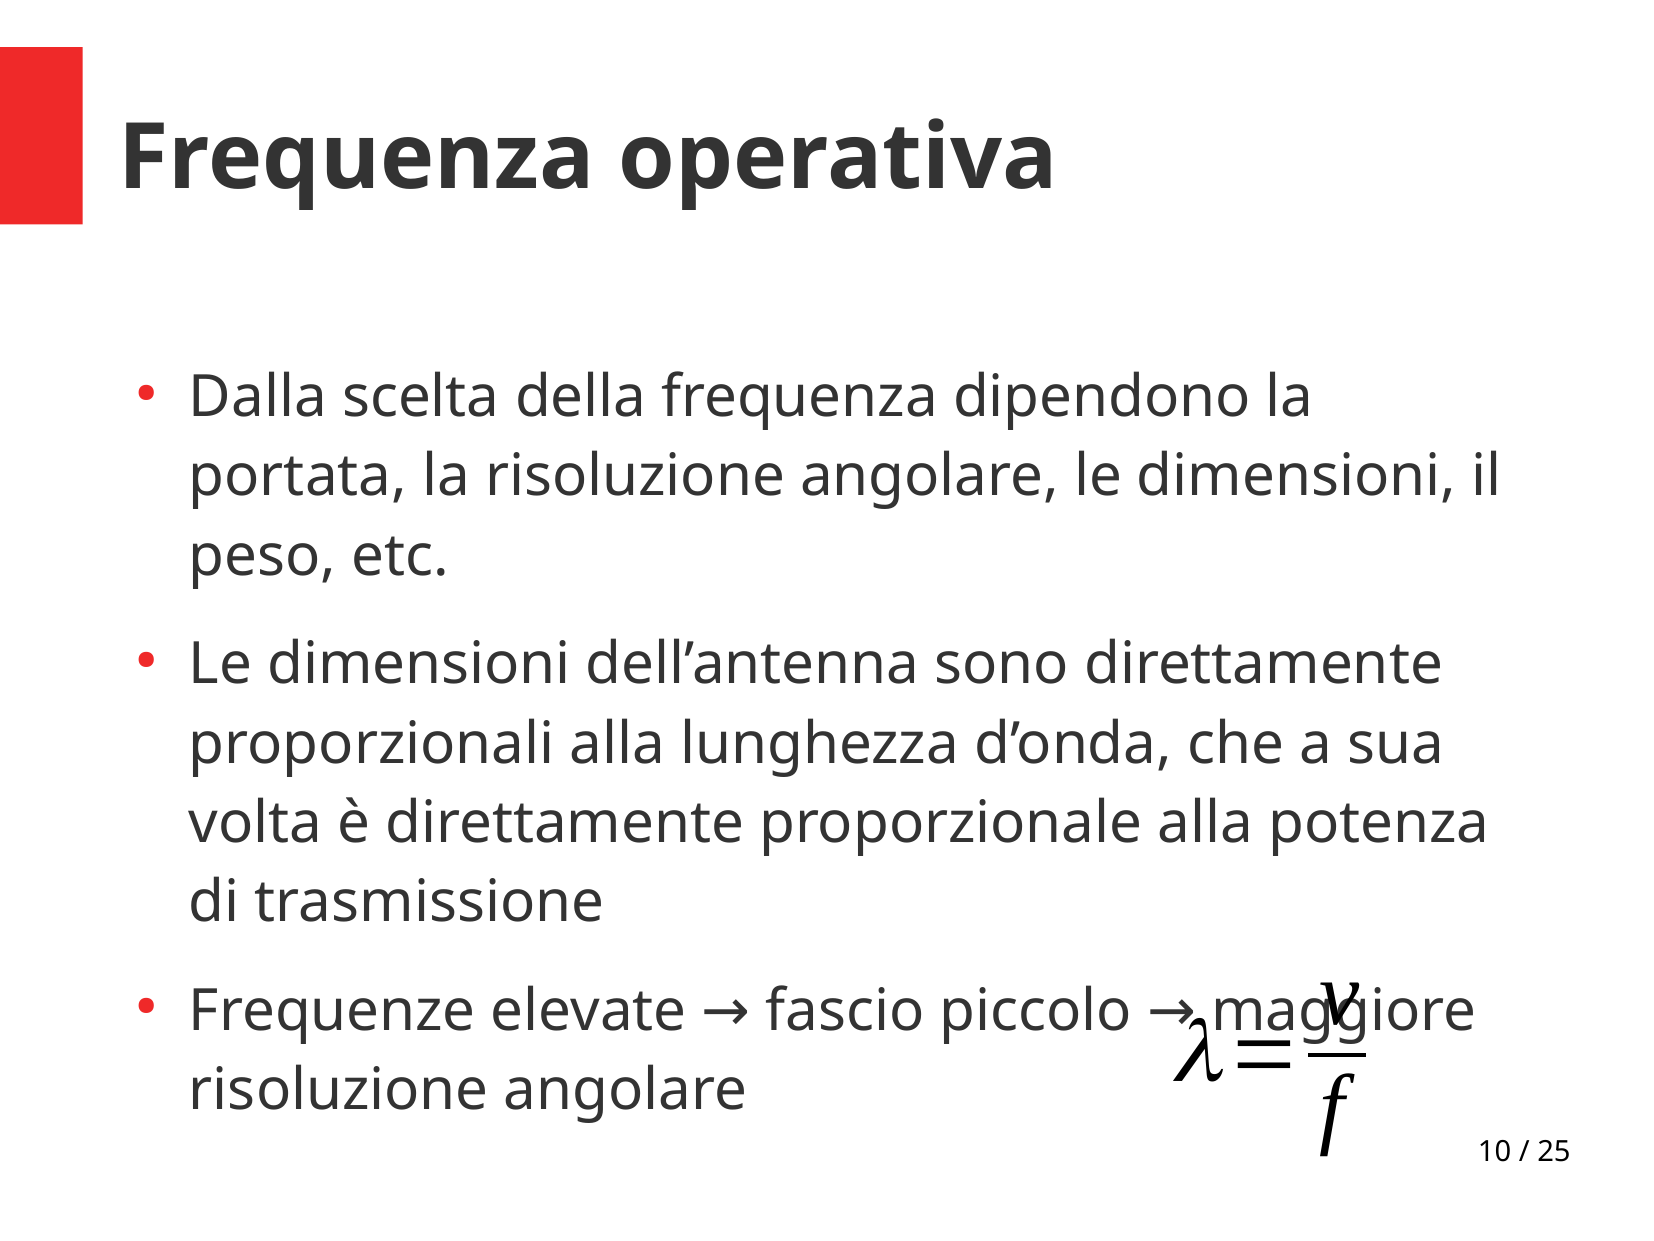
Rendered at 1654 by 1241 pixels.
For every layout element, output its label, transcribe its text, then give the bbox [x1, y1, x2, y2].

chart [1149, 944, 1394, 1160]
title Frequenza operativa [118, 49, 1571, 257]
list Dalla scelta della frequenza dipendono la portata, la risoluzione angolare, le dimensioni, il peso, etc. Le dimensioni dell’antenna sono direttamente proporzionali alla lunghezza d’onda, che a sua volta è direttamente proporzionale alla potenza di trasmissione Frequenze elevate → fascio piccolo → maggiore risoluzione angolare [118, 354, 1536, 1074]
